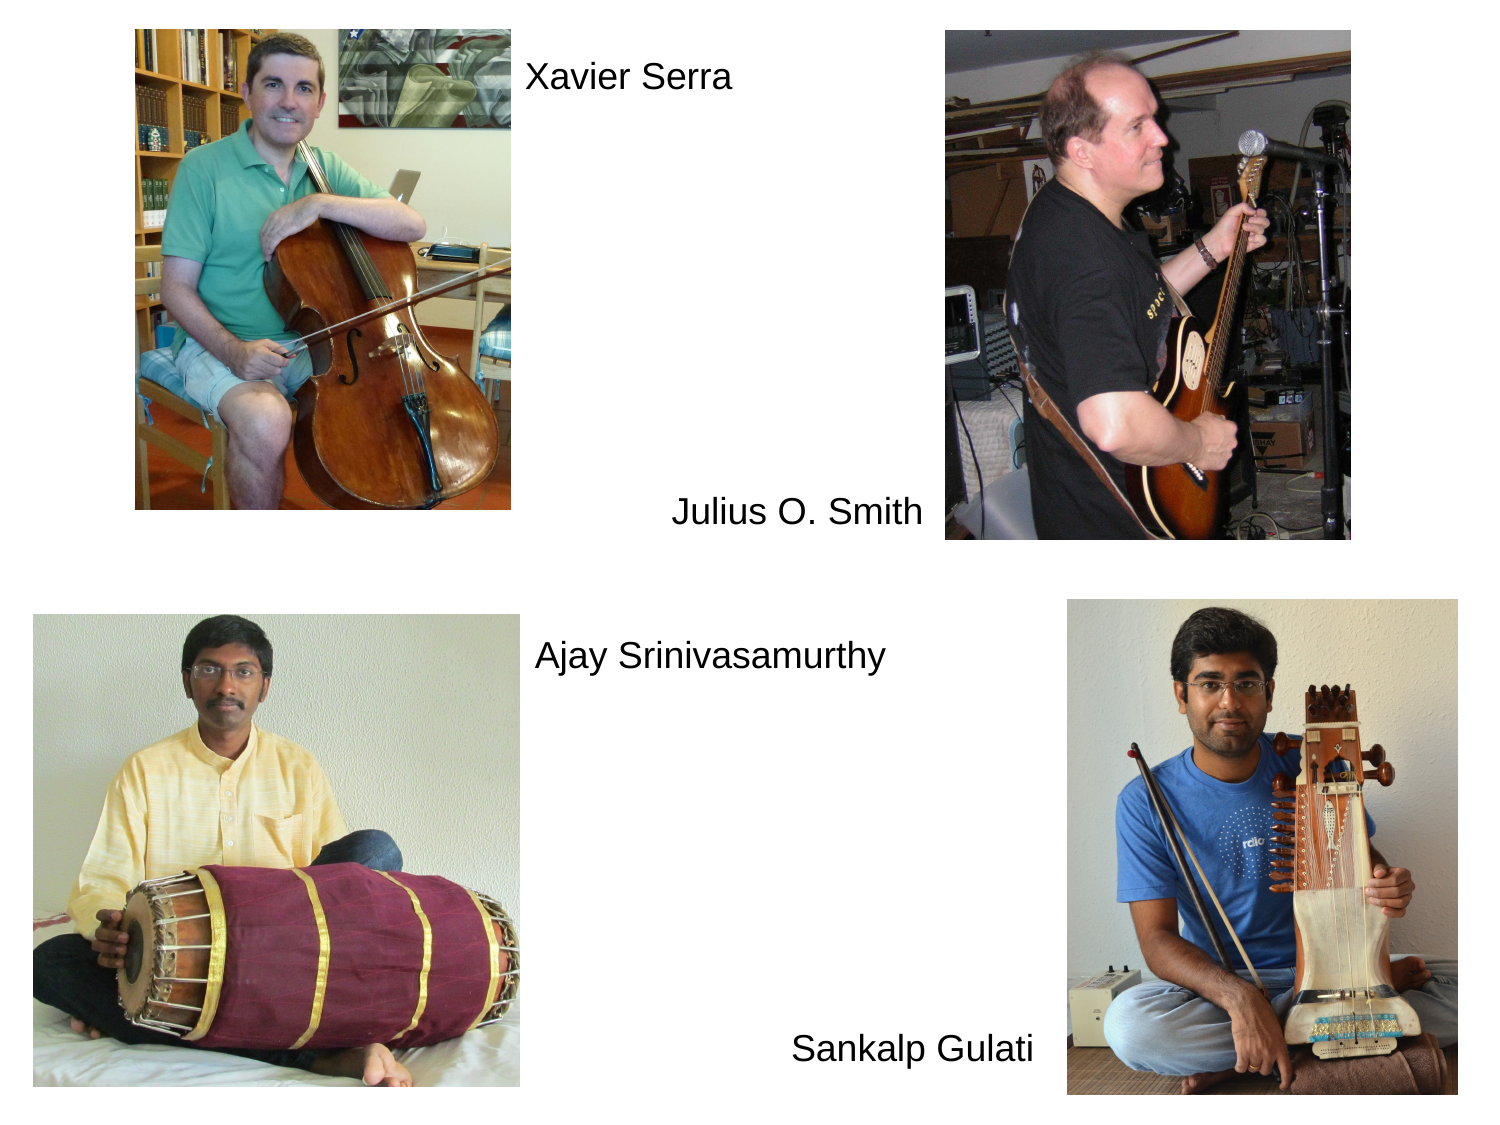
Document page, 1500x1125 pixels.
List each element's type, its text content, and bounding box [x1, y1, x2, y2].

picture [33, 614, 520, 1087]
picture [135, 29, 511, 511]
picture [1067, 599, 1458, 1096]
text_box Ajay Srinivasamurthy [519, 626, 902, 684]
text_box Sankalp Gulati [776, 1020, 1051, 1077]
text_box Xavier Serra [510, 48, 749, 105]
picture [945, 30, 1351, 540]
text_box Julius O. Smith [656, 482, 939, 540]
